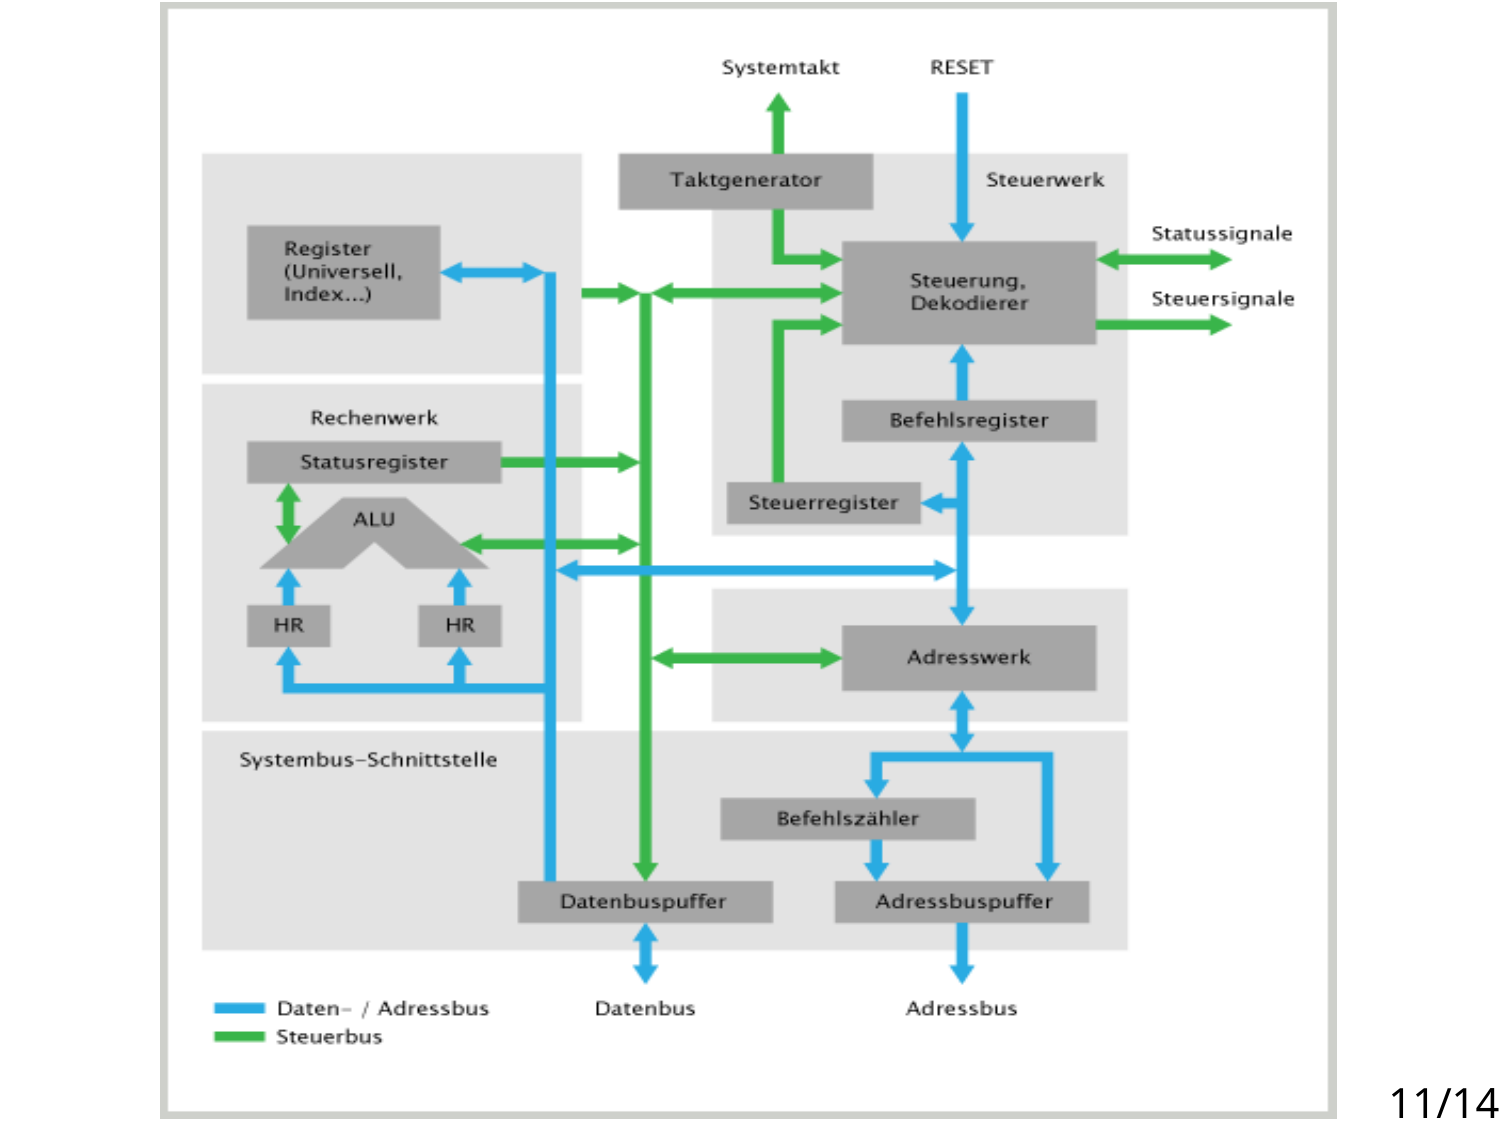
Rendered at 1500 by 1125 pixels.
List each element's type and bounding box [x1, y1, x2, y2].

picture [160, 2, 1337, 1119]
